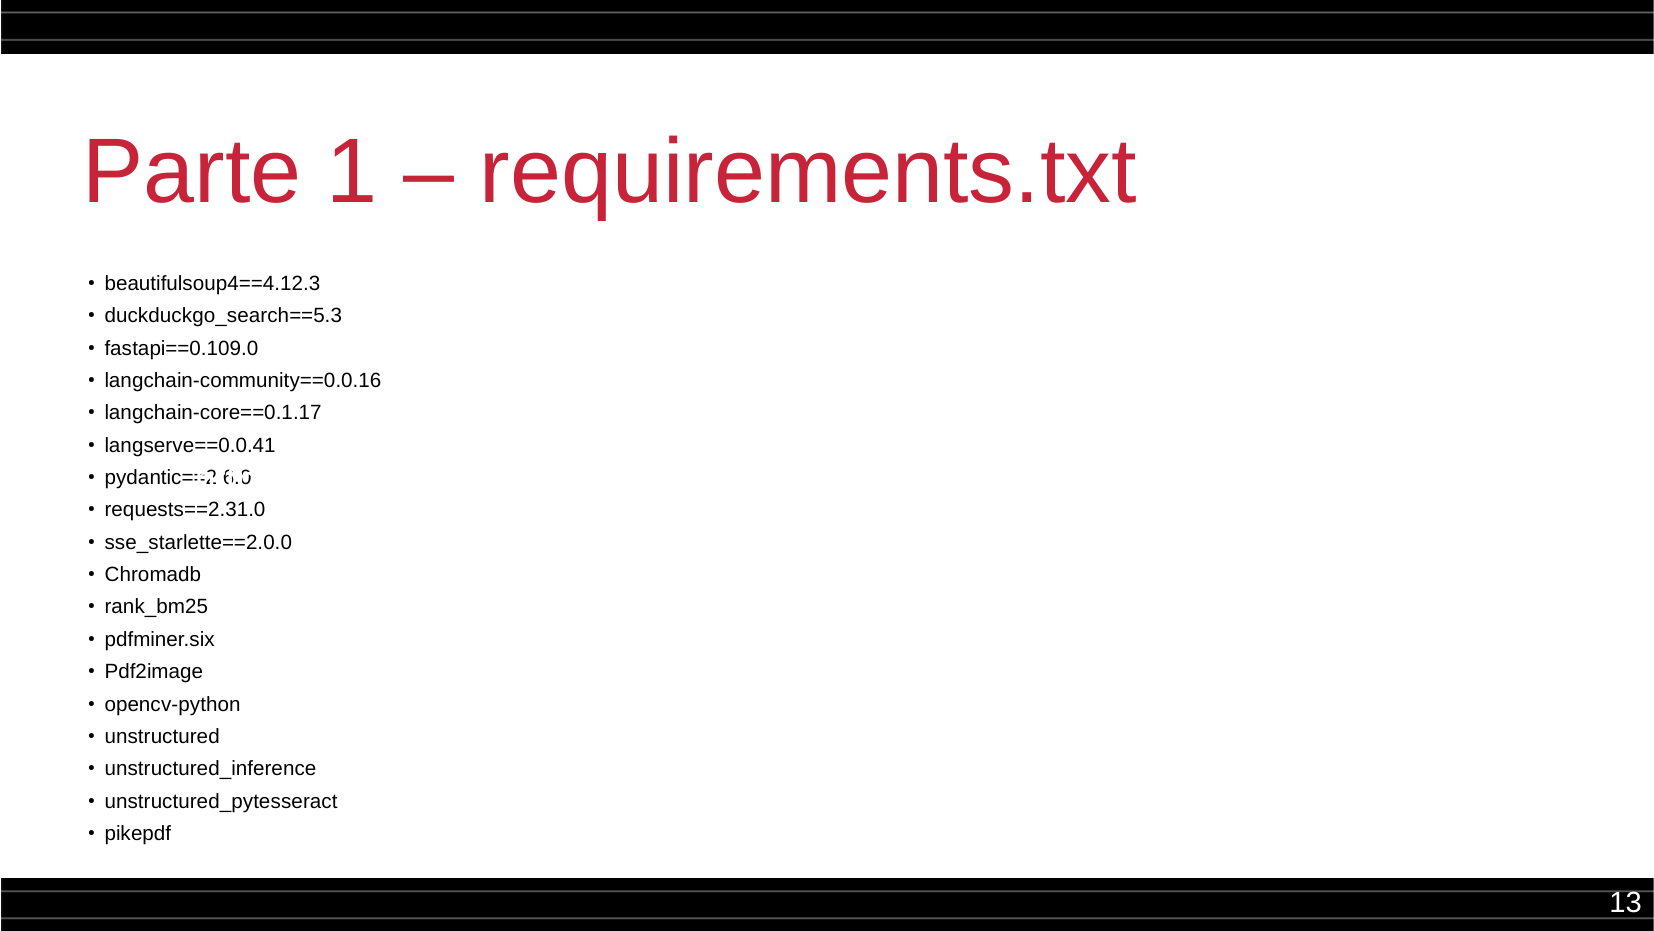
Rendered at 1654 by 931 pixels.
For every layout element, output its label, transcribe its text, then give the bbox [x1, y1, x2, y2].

picture [1, 0, 1654, 54]
picture [1, 878, 1654, 931]
title Parte 1 – requirements.txt [82, 92, 1571, 249]
list beautifulsoup4==4.12.3 duckduckgo_search==5.3 fastapi==0.109.0 langchain-community==0.0.16 langchain-core==0.1.17 langserve==0.0.41 pydantic==2.6.0 requests==2.31.0 sse_starlette==2.0.0 Chromadb rank_bm25 pdfminer.six Pdf2image opencv-python unstructured unstructured_inference unstructured_pytesseract pikepdf [82, 271, 1571, 857]
text_box https://python.langchain.com/docs/integrations/document_loaders/web_base/ [180, 451, 1489, 509]
